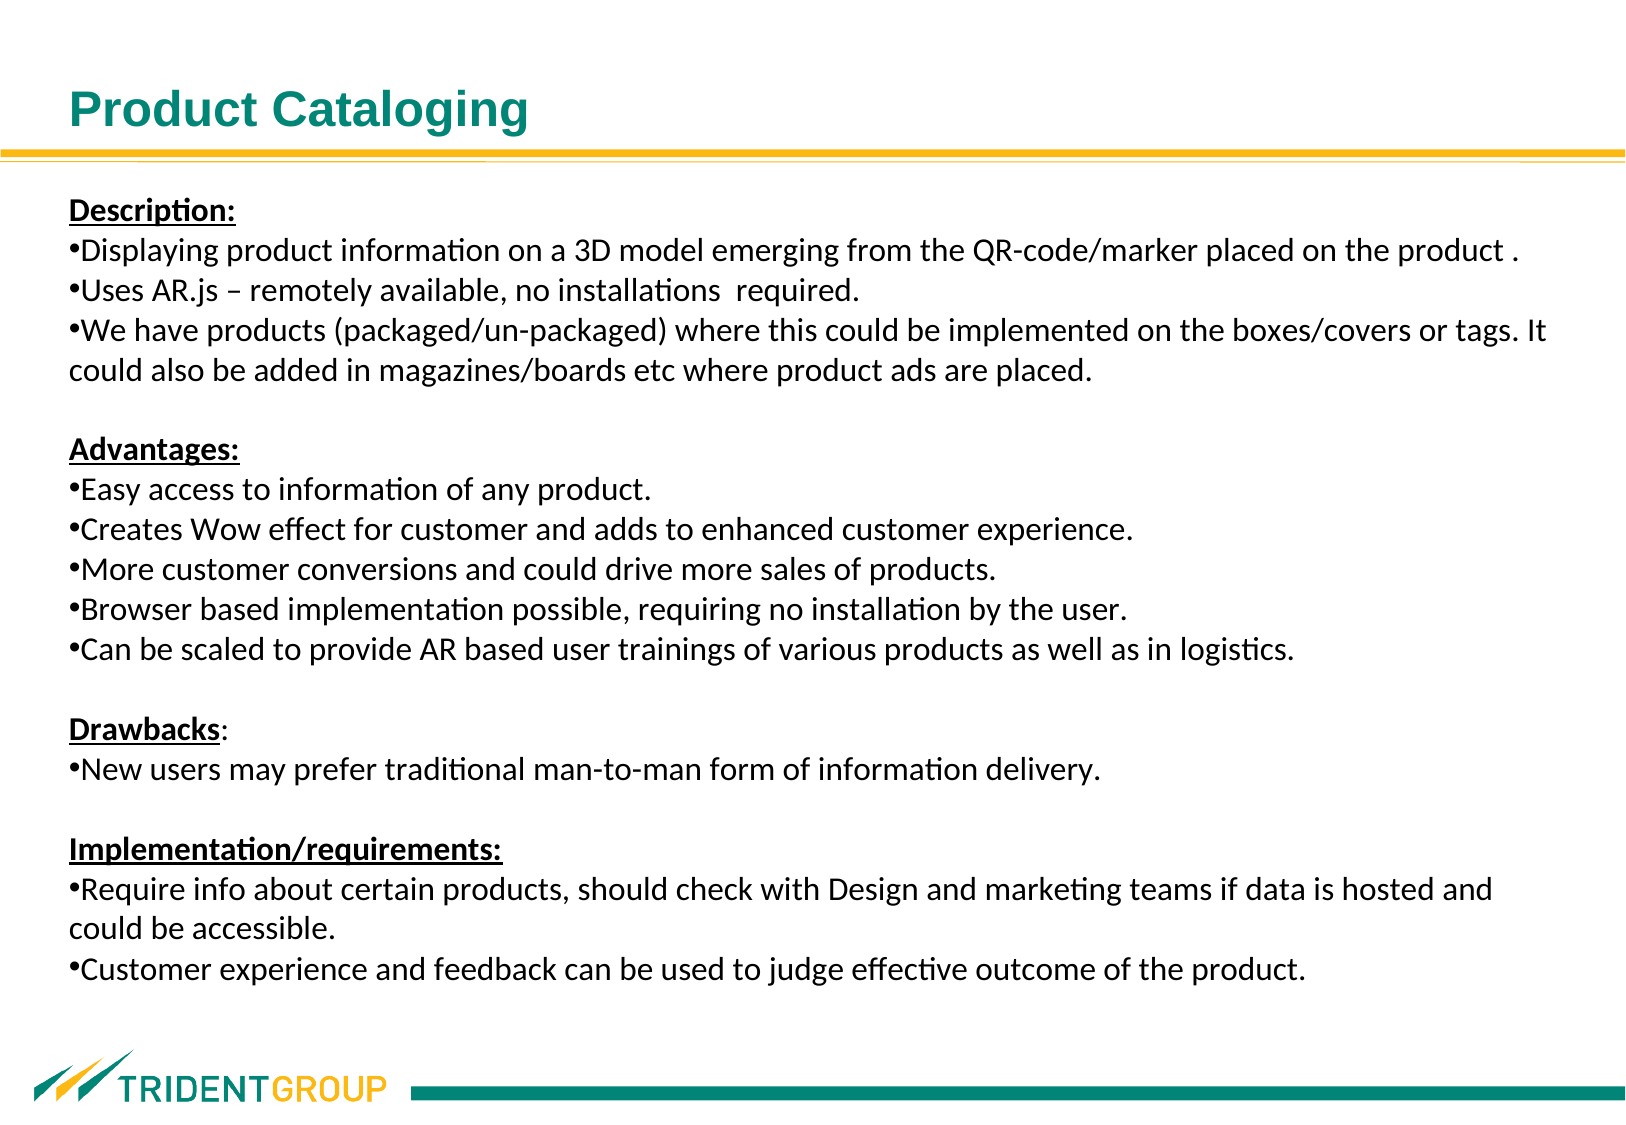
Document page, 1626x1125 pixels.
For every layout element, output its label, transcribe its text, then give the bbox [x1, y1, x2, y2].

picture [27, 1044, 394, 1122]
text_box [0, 149, 1626, 158]
text_box Description: Displaying product information on a 3D model emerging from the QR-code/marker placed on the product . Uses AR.js – remotely available, no installations required. We have products (packaged/un-packaged) where this could be implemented on the boxes/covers or tags. It could also be added in magazines/boards etc where product ads are placed. Advantages: Easy access to information of any product. Creates Wow effect for customer and adds to enhanced customer experience. More customer conversions and could drive more sales of products. Browser based implementation possible, requiring no installation by the user. Can be scaled to provide AR based user trainings of various products as well as in logistics. Drawbacks: New users may prefer traditional man-to-man form of information delivery. Implementation/requirements: Require info about certain products, should check with Design and marketing teams if data is hosted and could be accessible. Customer experience and feedback can be used to judge effective outcome of the product. [54, 180, 1571, 1035]
title Product Cataloging [54, 68, 1571, 145]
text_box [411, 1086, 1626, 1101]
